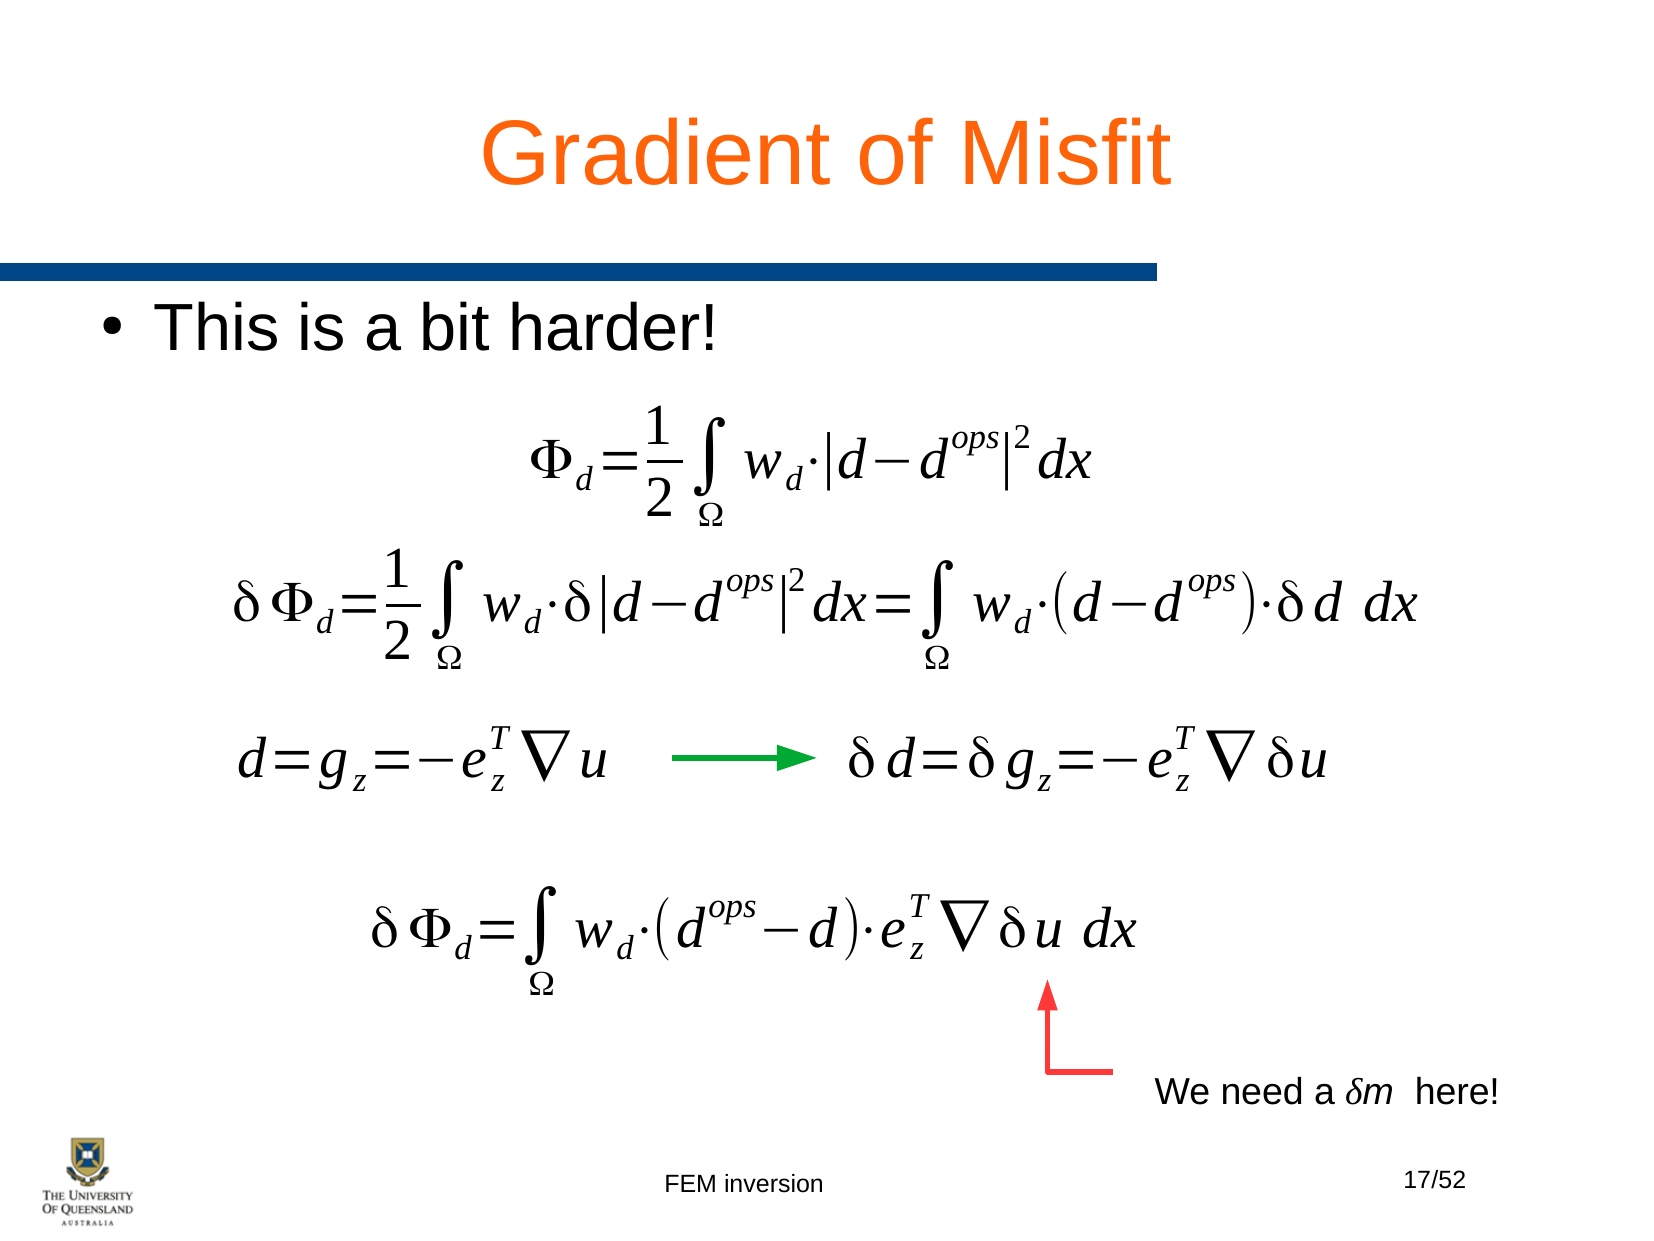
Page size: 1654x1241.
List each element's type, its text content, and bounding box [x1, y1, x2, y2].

chart [229, 717, 615, 799]
chart [226, 535, 1428, 673]
list This is a bit harder! [82, 290, 1571, 1010]
text_box We need a δm here! [1139, 1062, 1536, 1120]
chart [523, 392, 1101, 530]
picture [35, 1133, 142, 1235]
chart [841, 717, 1337, 799]
title Gradient of Misfit [82, 49, 1571, 257]
chart [364, 883, 1146, 998]
